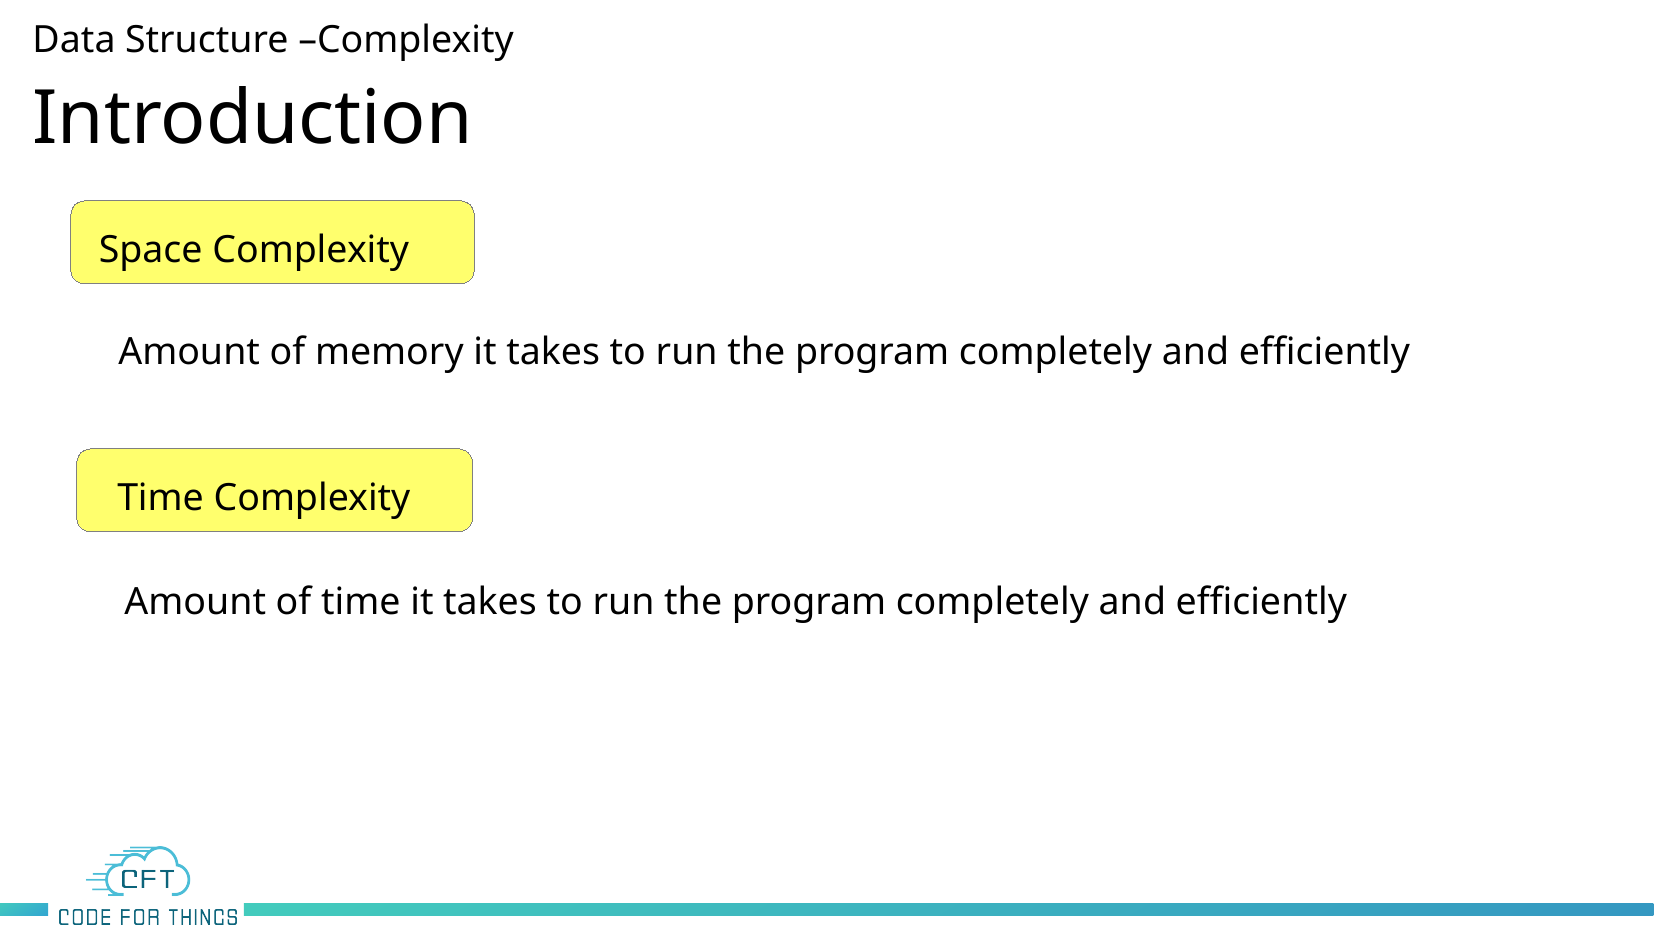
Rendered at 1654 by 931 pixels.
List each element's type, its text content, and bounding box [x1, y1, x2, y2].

text_box [70, 200, 475, 284]
text_box Amount of memory it takes to run the program completely and efficiently [103, 317, 1583, 384]
text_box Space Complexity [84, 214, 485, 317]
text_box Time Complexity [102, 462, 473, 565]
picture [59, 846, 237, 925]
text_box [76, 448, 473, 532]
title Data Structure –Complexity Introduction [32, 12, 1184, 166]
text_box Amount of time it takes to run the program completely and efficiently [109, 566, 1501, 634]
